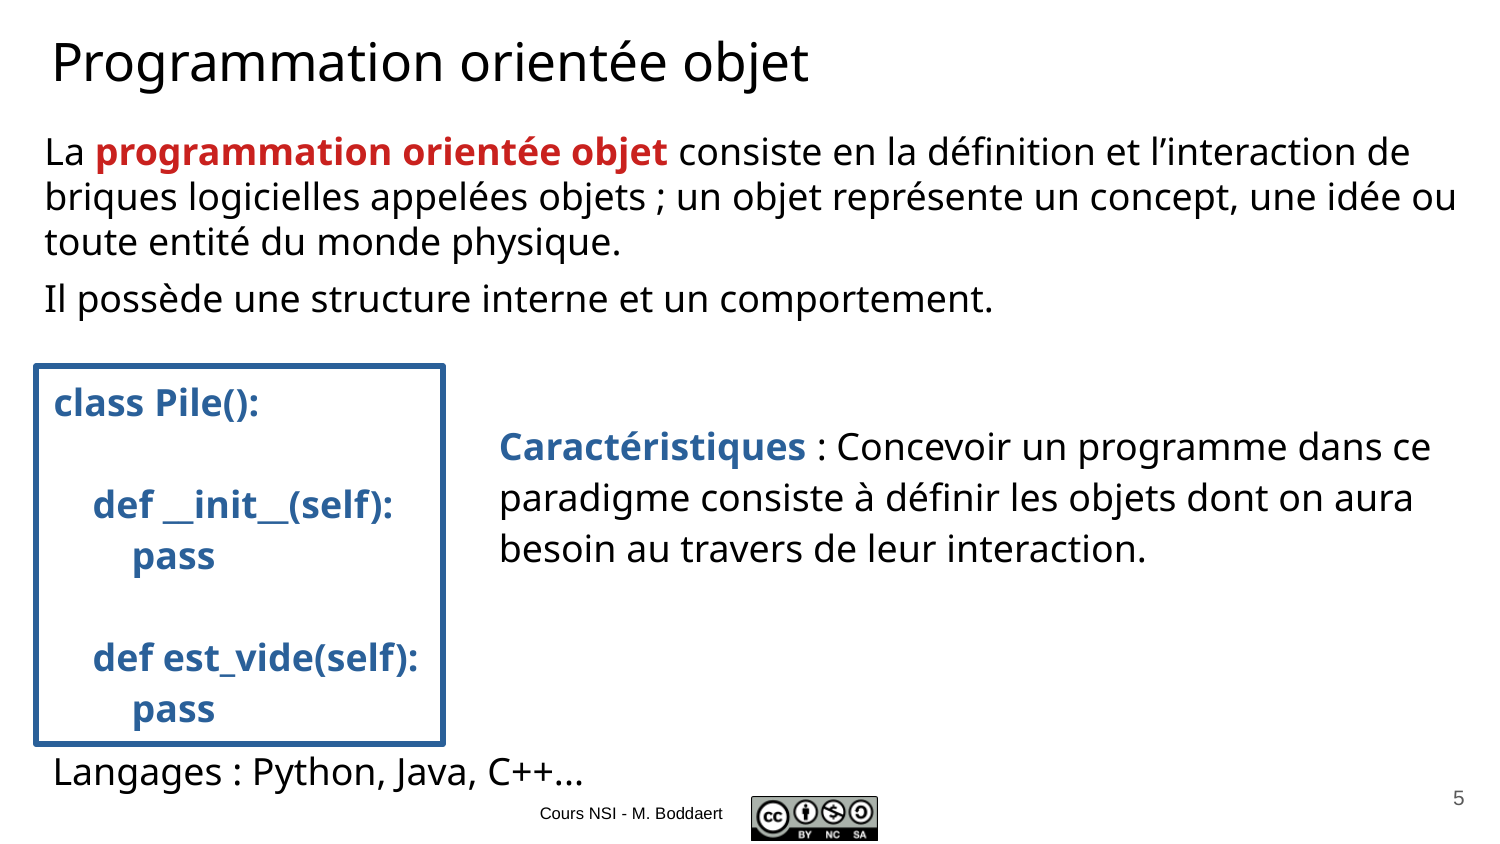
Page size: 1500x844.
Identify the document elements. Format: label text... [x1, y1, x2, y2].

slide_number <numéro> [1389, 764, 1480, 830]
title Programmation orientée objet [51, 13, 1449, 108]
text_box La programmation orientée objet consiste en la définition et l’interaction de briques logicielles appelées objets ; un objet représente un concept, une idée ou toute entité du monde physique. Il possède une structure interne et un comportement. [29, 120, 1477, 384]
picture [751, 796, 878, 841]
text_box Langages : Python, Java, C++... [37, 737, 600, 797]
text_box class Pile(): def __init__(self): pass def est_vide(self): pass [36, 366, 443, 692]
text_box Caractéristiques : Concevoir un programme dans ce paradigme consiste à définir les objets dont on aura besoin au travers de leur interaction. [484, 413, 1489, 559]
